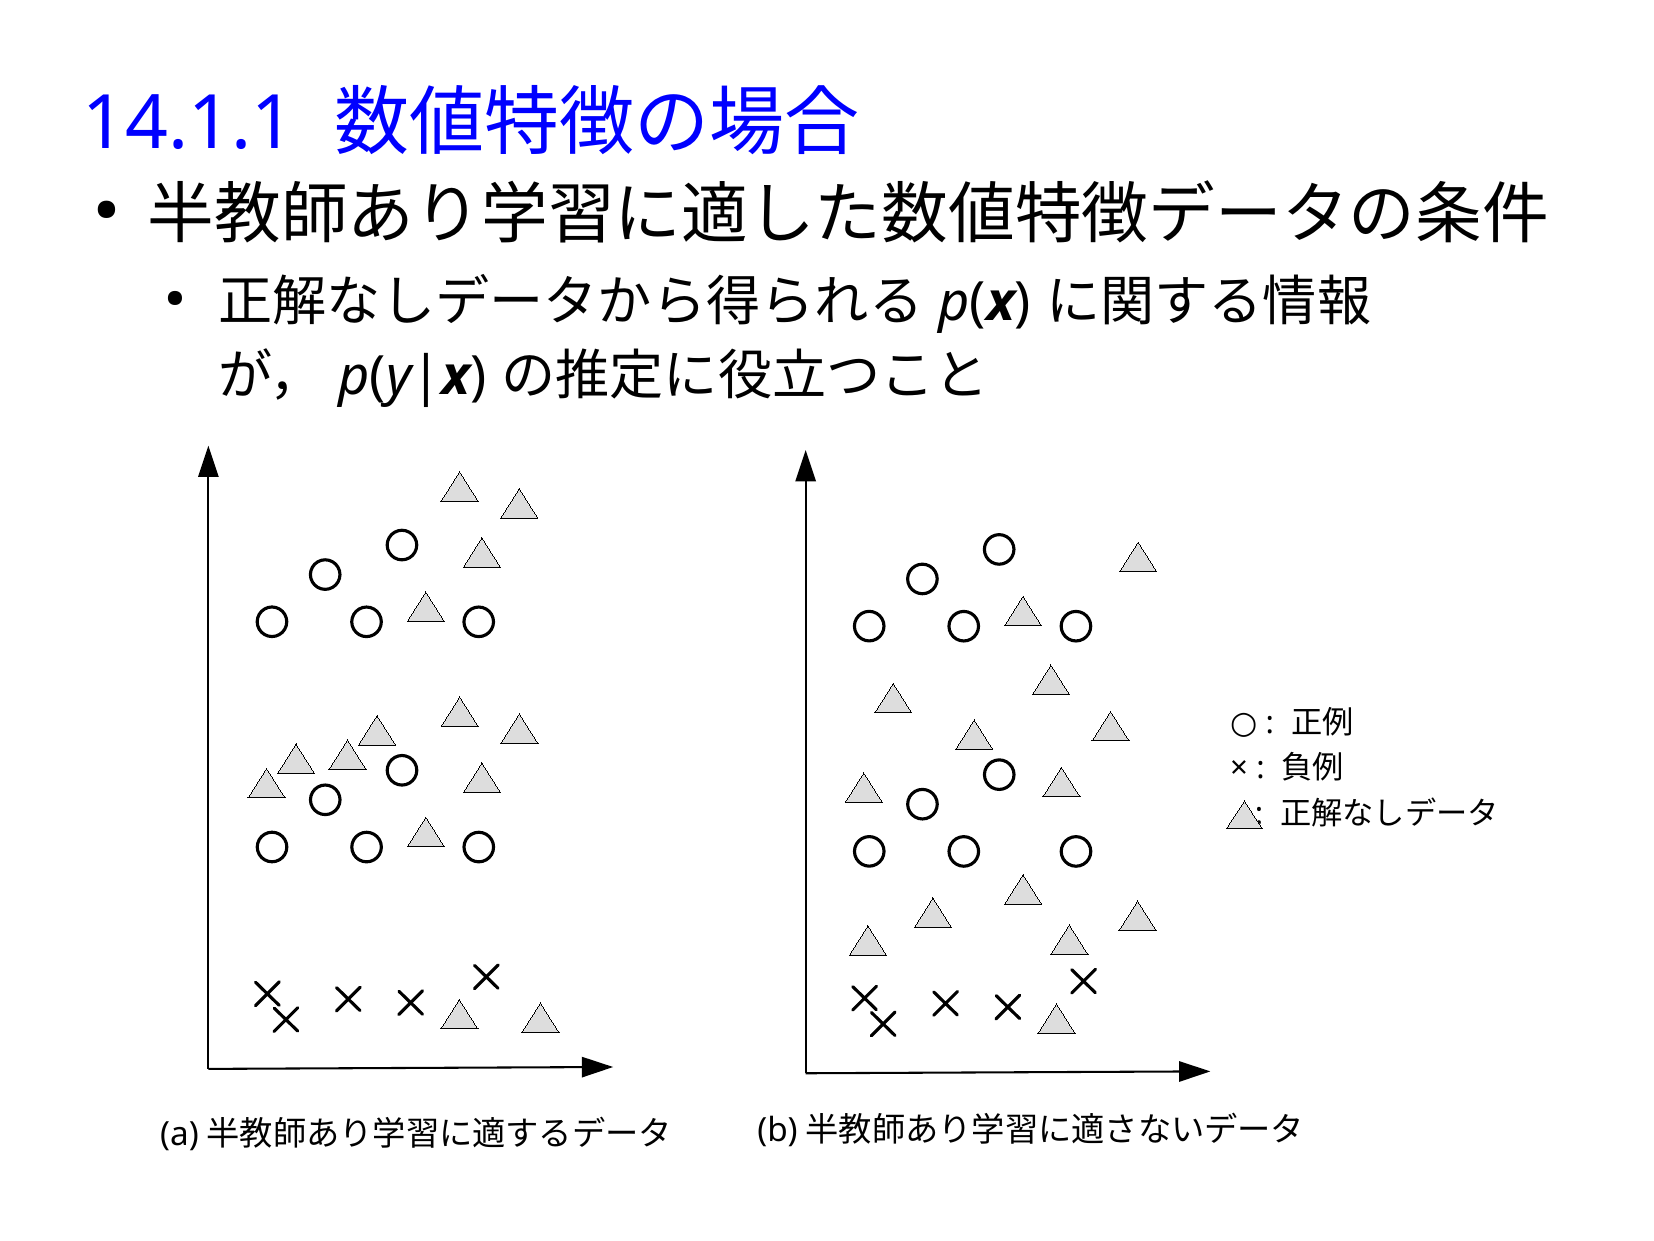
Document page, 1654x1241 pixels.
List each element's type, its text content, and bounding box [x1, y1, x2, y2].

text_box [852, 986, 877, 1011]
text_box [1042, 767, 1081, 797]
text_box [521, 1002, 560, 1033]
text_box [463, 537, 501, 568]
text_box [1091, 711, 1130, 741]
text_box [407, 591, 445, 622]
text_box [955, 719, 993, 750]
text_box [1119, 542, 1157, 572]
text_box [336, 987, 361, 1011]
text_box [247, 768, 286, 798]
text_box ○ : 正例 × : 負例 : 正解なしデータ [1215, 689, 1532, 846]
text_box [1071, 969, 1096, 994]
text_box [407, 817, 445, 847]
text_box [500, 488, 538, 519]
text_box [440, 999, 479, 1029]
text_box [474, 964, 499, 989]
text_box [1118, 900, 1157, 931]
text_box [274, 1007, 298, 1032]
text_box [500, 713, 539, 744]
text_box [849, 925, 887, 956]
text_box (b)半教師あり学習に適さないデータ [742, 1100, 1320, 1156]
text_box [1226, 800, 1263, 829]
text_box [996, 995, 1020, 1019]
text_box [1004, 596, 1042, 626]
text_box [1004, 874, 1042, 905]
text_box [358, 715, 396, 746]
text_box [874, 683, 912, 713]
title 14.1.1 数値特徴の場合 [82, 45, 1571, 207]
text_box [440, 471, 479, 502]
list 半教師あり学習に適した数値特徴データの条件 正解なしデータから得られるp(x)に関する情報が，p(y|x)の推定に役立つこと [76, 166, 1565, 886]
text_box [398, 990, 423, 1015]
text_box [1032, 664, 1070, 695]
text_box [463, 762, 501, 793]
text_box [277, 743, 315, 774]
text_box [871, 1012, 896, 1036]
text_box [328, 739, 367, 770]
text_box (a)半教師あり学習に適するデータ [145, 1105, 688, 1160]
text_box [1050, 924, 1089, 955]
text_box [845, 772, 883, 803]
text_box [255, 981, 280, 1006]
text_box [933, 991, 958, 1016]
text_box [914, 897, 952, 928]
text_box [1037, 1003, 1076, 1034]
text_box [441, 696, 479, 727]
